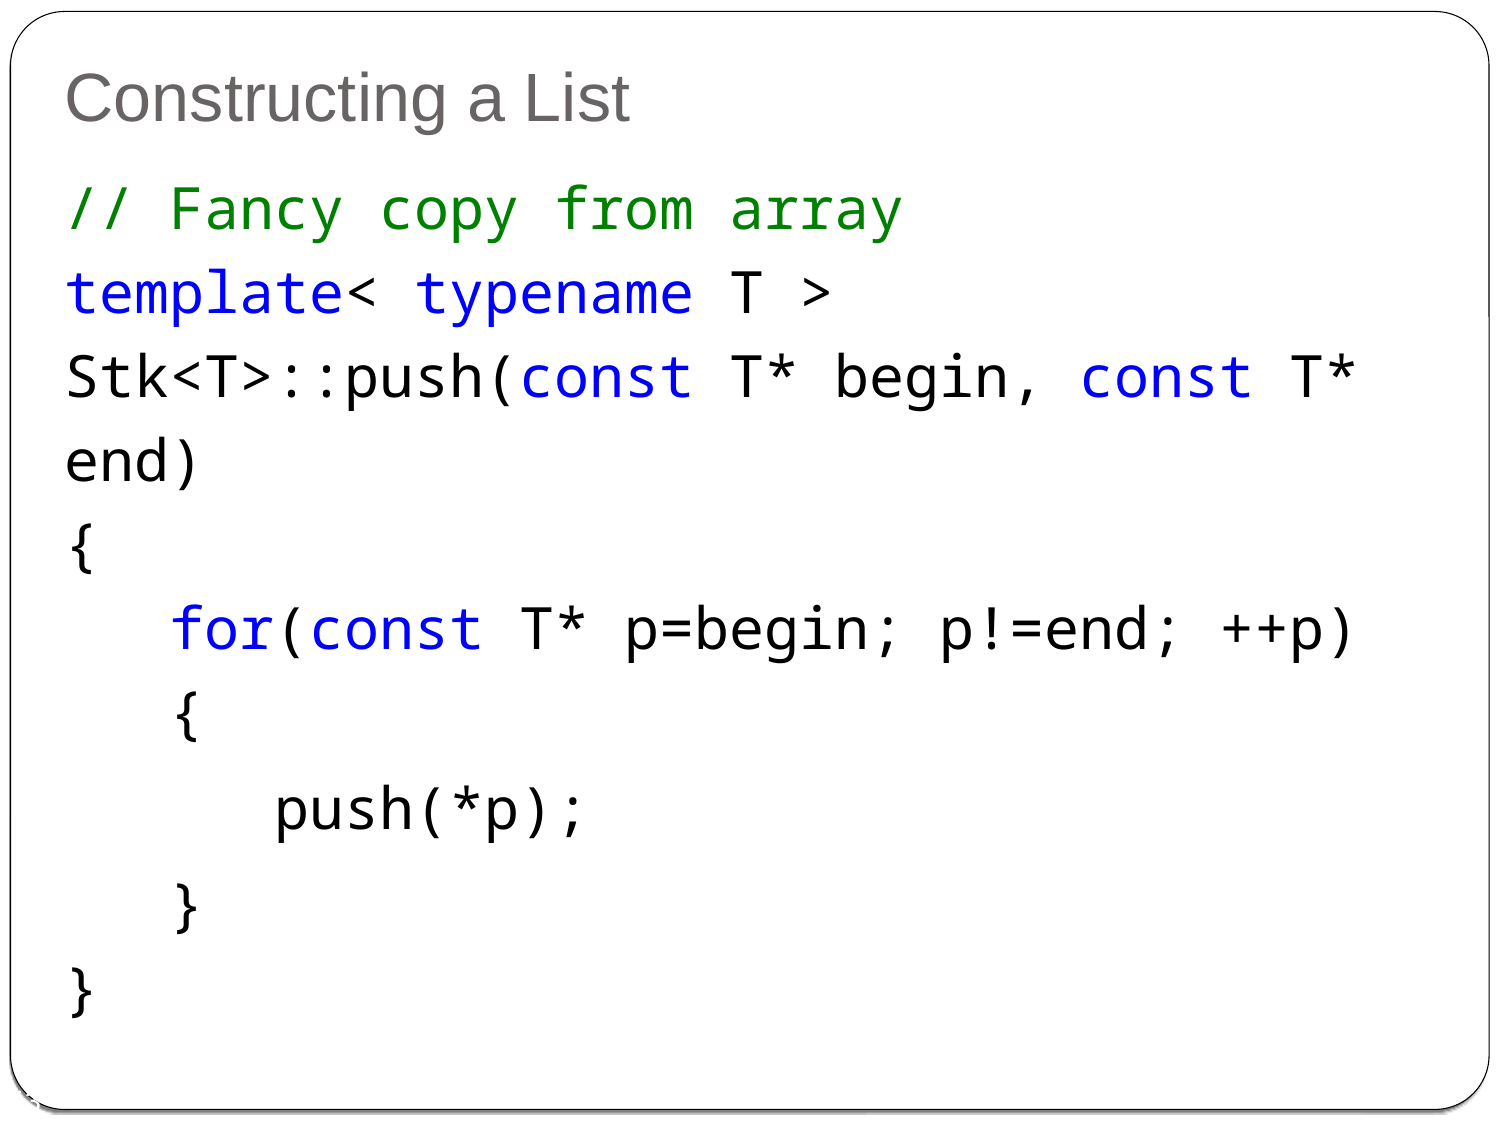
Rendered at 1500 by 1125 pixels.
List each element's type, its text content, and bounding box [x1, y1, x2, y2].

title Constructing a List [50, 45, 1450, 149]
slide_number <number> [0, 1074, 50, 1125]
list // Fancy copy from array template< typename T > Stk<T>::push(const T* begin, const T* end) { for(const T* p=begin; p!=end; ++p) { push(*p); } } [50, 149, 1488, 1088]
